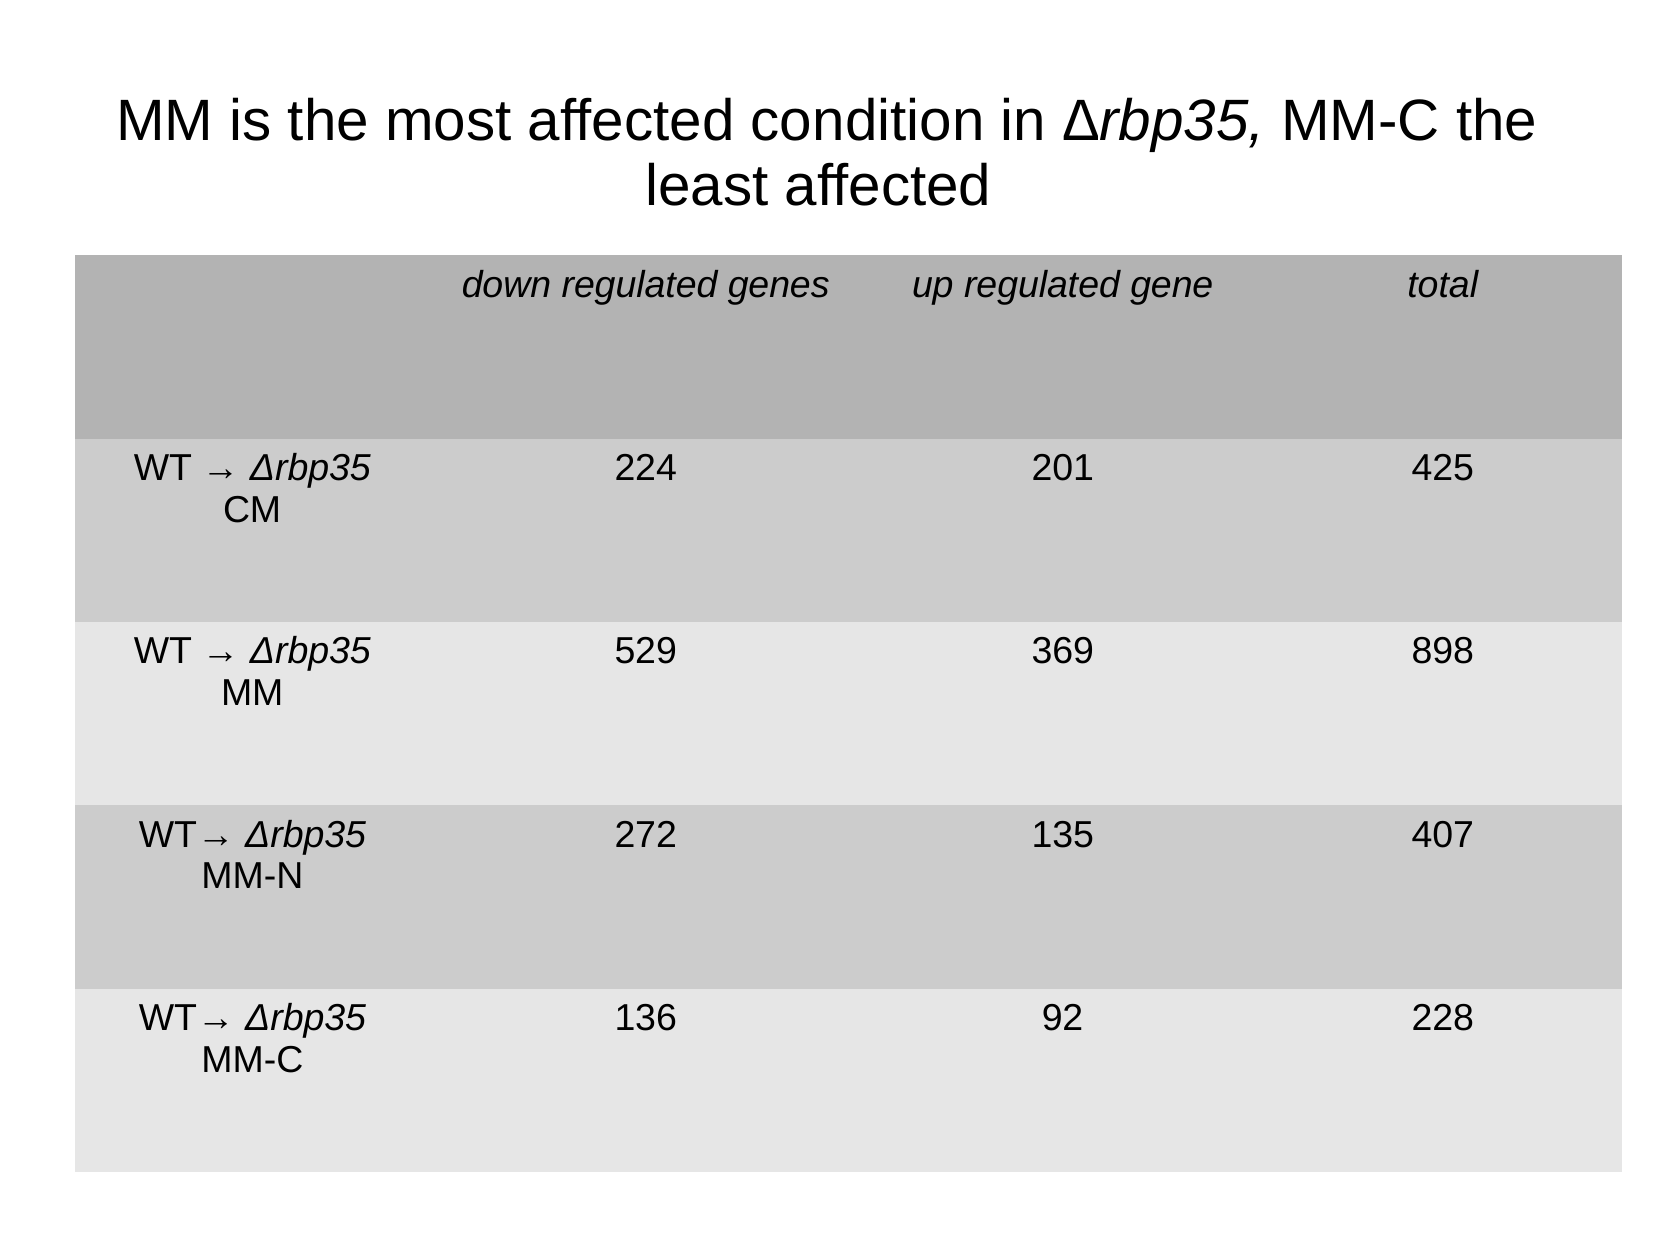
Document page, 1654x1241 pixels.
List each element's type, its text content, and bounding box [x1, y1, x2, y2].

table_cell 228 [1264, 989, 1622, 1172]
table_cell 369 [862, 622, 1264, 805]
table_cell 136 [430, 989, 862, 1172]
table_cell 92 [862, 989, 1264, 1172]
table_cell WT → Δrbp35 CM [75, 439, 430, 622]
table_header total [1264, 255, 1622, 439]
table_cell 407 [1264, 805, 1622, 989]
title MM is the most affected condition in ∆rbp35, MM-C the least affected [82, 49, 1571, 255]
table_cell 135 [862, 805, 1264, 989]
table_cell 529 [430, 622, 862, 805]
table_cell 898 [1264, 622, 1622, 805]
table_header up regulated gene [862, 255, 1264, 439]
table_cell 272 [430, 805, 862, 989]
table_header down regulated genes [430, 255, 862, 439]
table_cell WT→ Δrbp35 MM-N [75, 805, 430, 989]
table_cell 201 [862, 439, 1264, 622]
table_cell WT→ Δrbp35 MM-C [75, 989, 430, 1172]
table_cell WT → Δrbp35 MM [75, 622, 430, 805]
table_cell 224 [430, 439, 862, 622]
table_cell 425 [1264, 439, 1622, 622]
table_header [75, 255, 430, 439]
